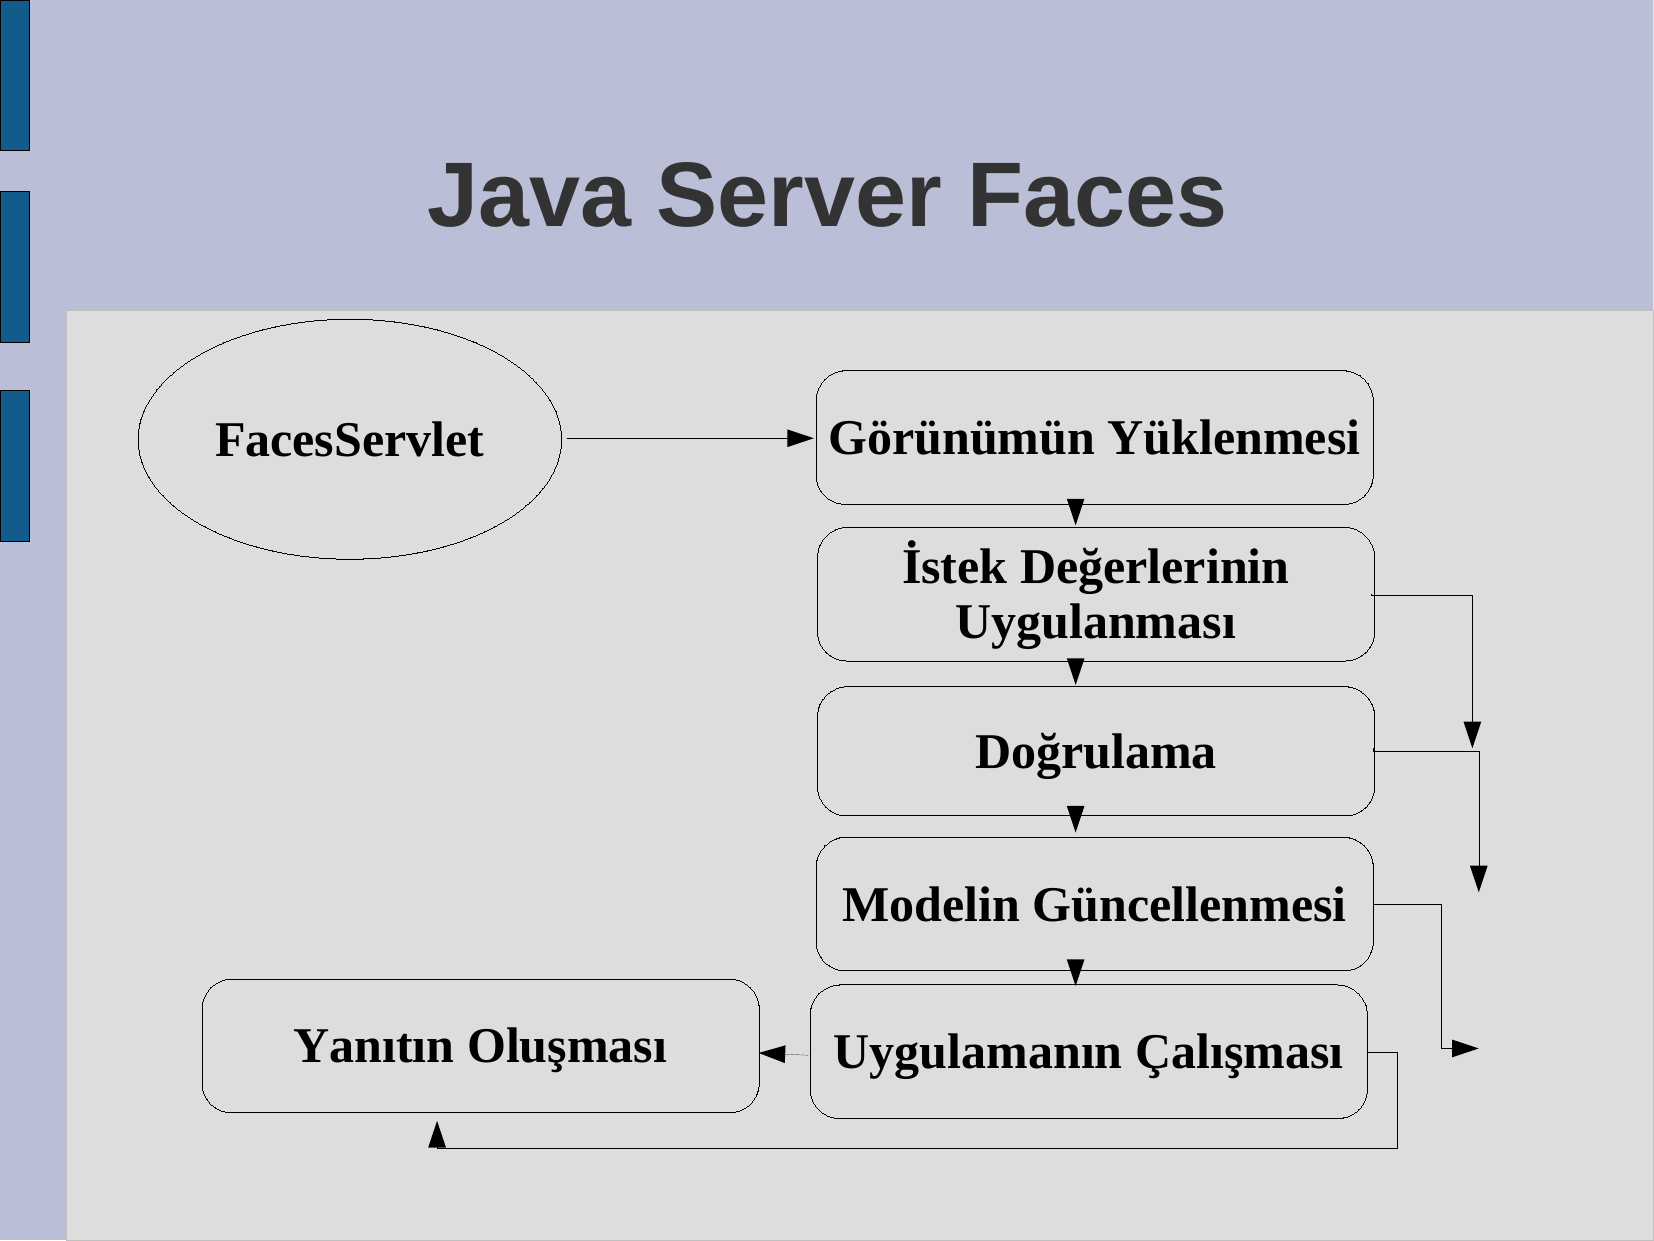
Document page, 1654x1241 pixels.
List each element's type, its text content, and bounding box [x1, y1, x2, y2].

text_box Doğrulama [817, 686, 1375, 816]
title Java Server Faces [121, 91, 1534, 299]
text_box İstek Değerlerinin Uygulanması [817, 527, 1375, 662]
text_box Görünümün Yüklenmesi [816, 370, 1374, 505]
text_box FacesServlet [138, 319, 562, 560]
text_box Uygulamanın Çalışması [810, 984, 1368, 1119]
text_box Yanıtın Oluşması [202, 979, 760, 1113]
text_box Modelin Güncellenmesi [816, 837, 1374, 971]
